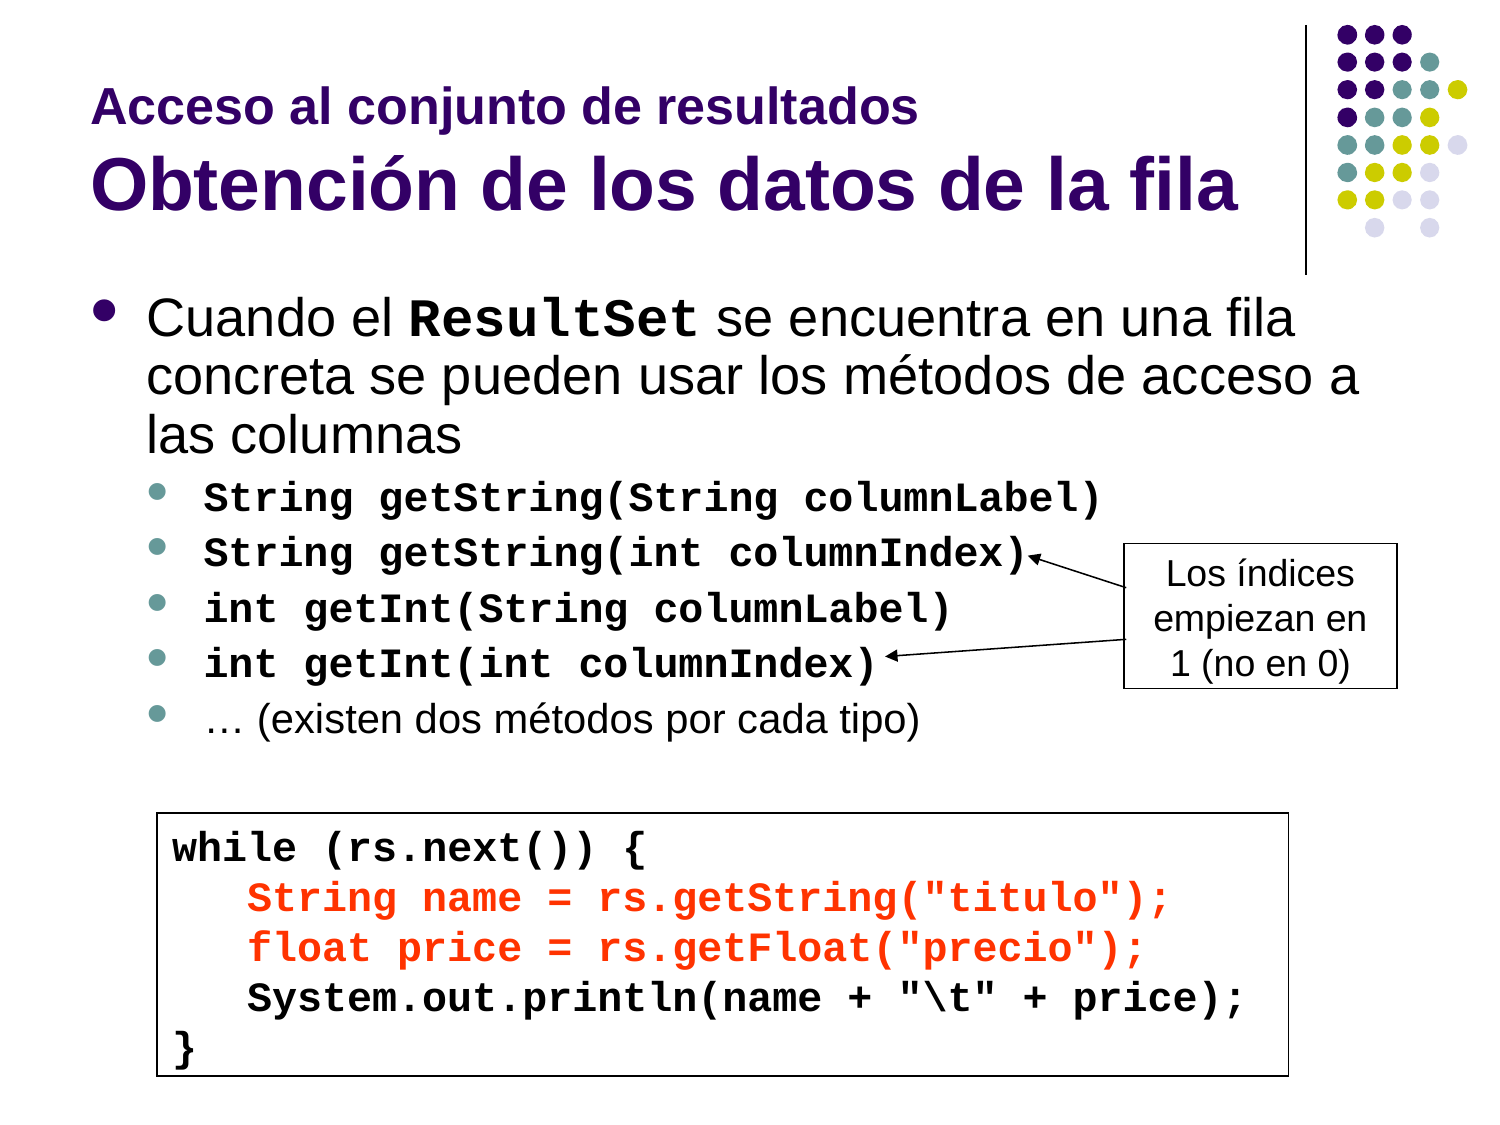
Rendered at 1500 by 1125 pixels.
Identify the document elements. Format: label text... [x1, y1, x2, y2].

list Cuando el ResultSet se encuentra en una fila concreta se pueden usar los métodos de acceso a las columnas String getString(String columnLabel) String getString(int columnIndex) int getInt(String columnLabel) int getInt(int columnIndex) … (existen dos métodos por cada tipo) [75, 281, 1426, 768]
text_box while (rs.next()) { String name = rs.getString("titulo"); float price = rs.getFloat("precio"); System.out.println(name + "\t" + price); } [157, 812, 1289, 1076]
title Acceso al conjunto de resultados Obtención de los datos de la fila [74, 20, 1313, 233]
text_box Los índices empiezan en 1 (no en 0) [1123, 543, 1397, 689]
